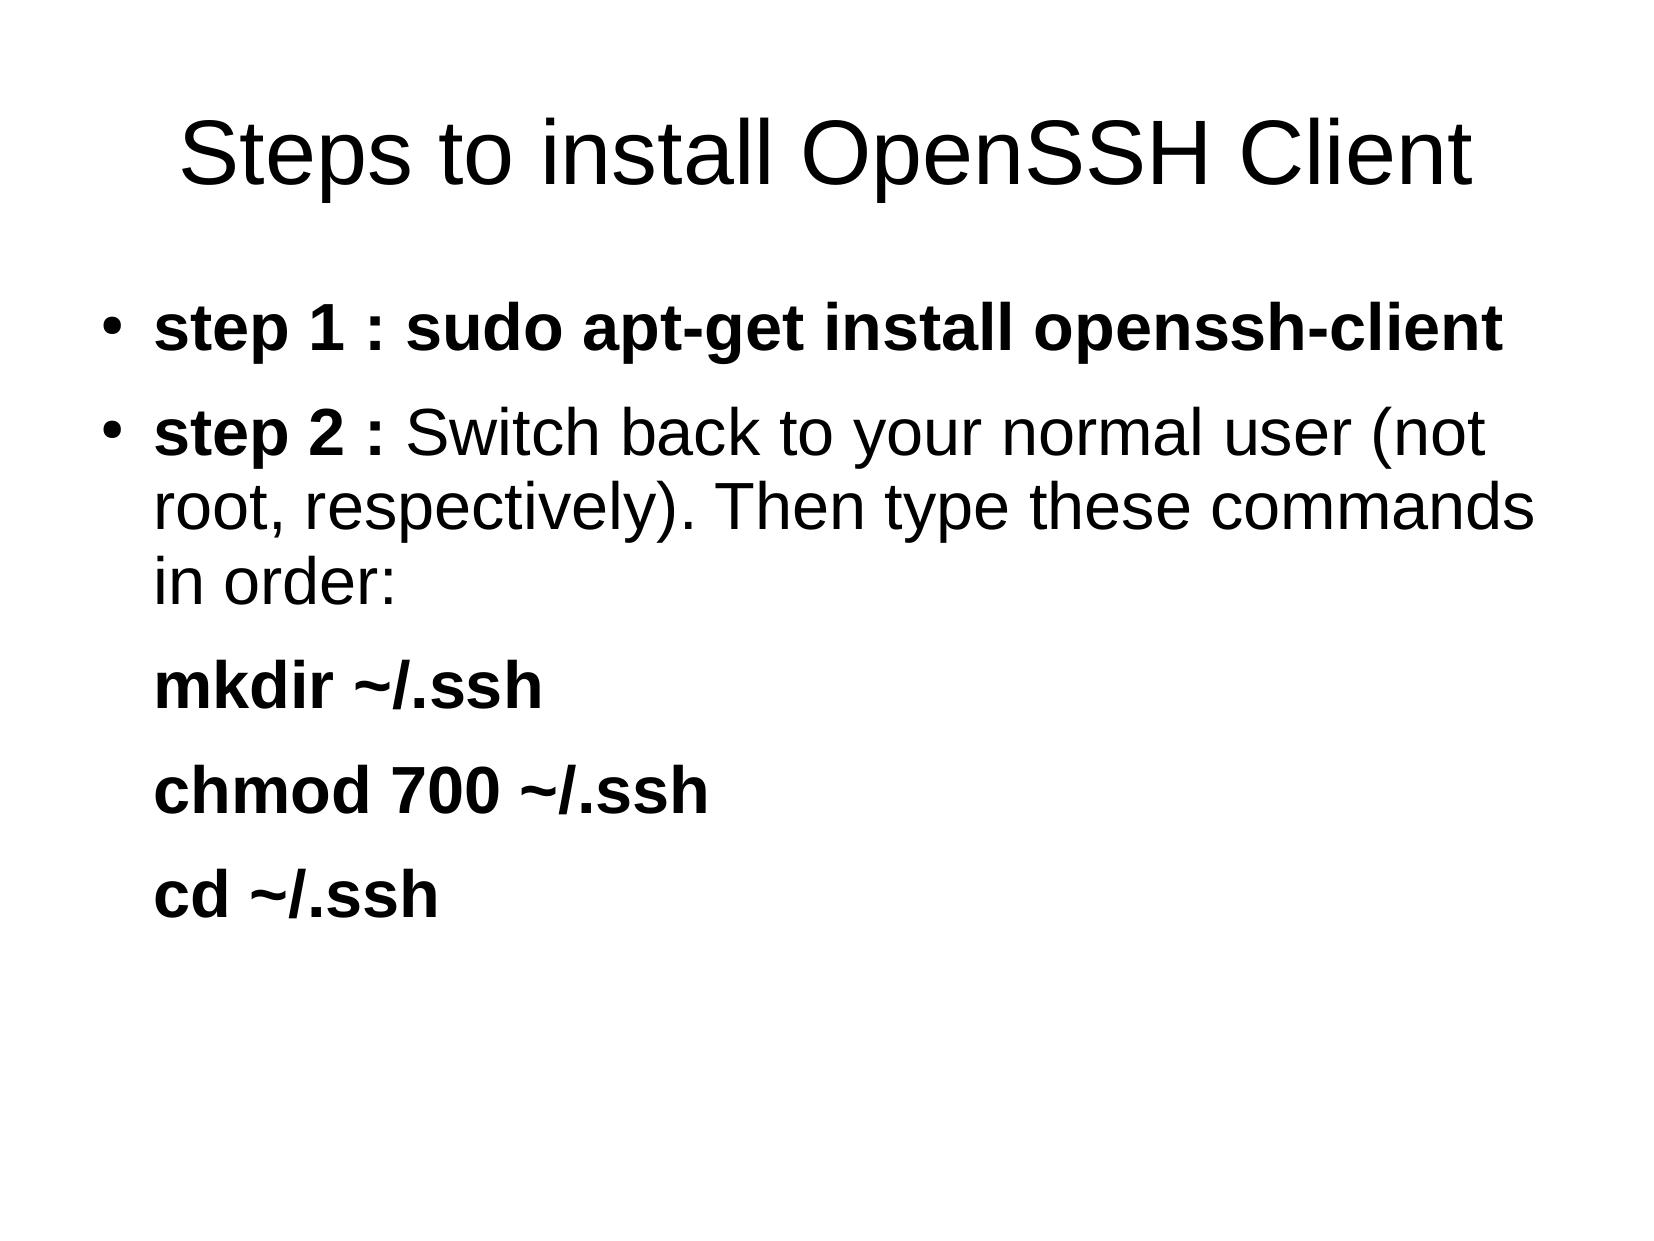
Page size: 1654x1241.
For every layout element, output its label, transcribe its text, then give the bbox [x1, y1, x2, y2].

list step 1 : sudo apt-get install openssh-client step 2 : Switch back to your normal user (not root, respectively). Then type these commands in order: mkdir ~/.ssh chmod 700 ~/.ssh cd ~/.ssh [82, 290, 1571, 1010]
title Steps to install OpenSSH Client [82, 49, 1571, 257]
